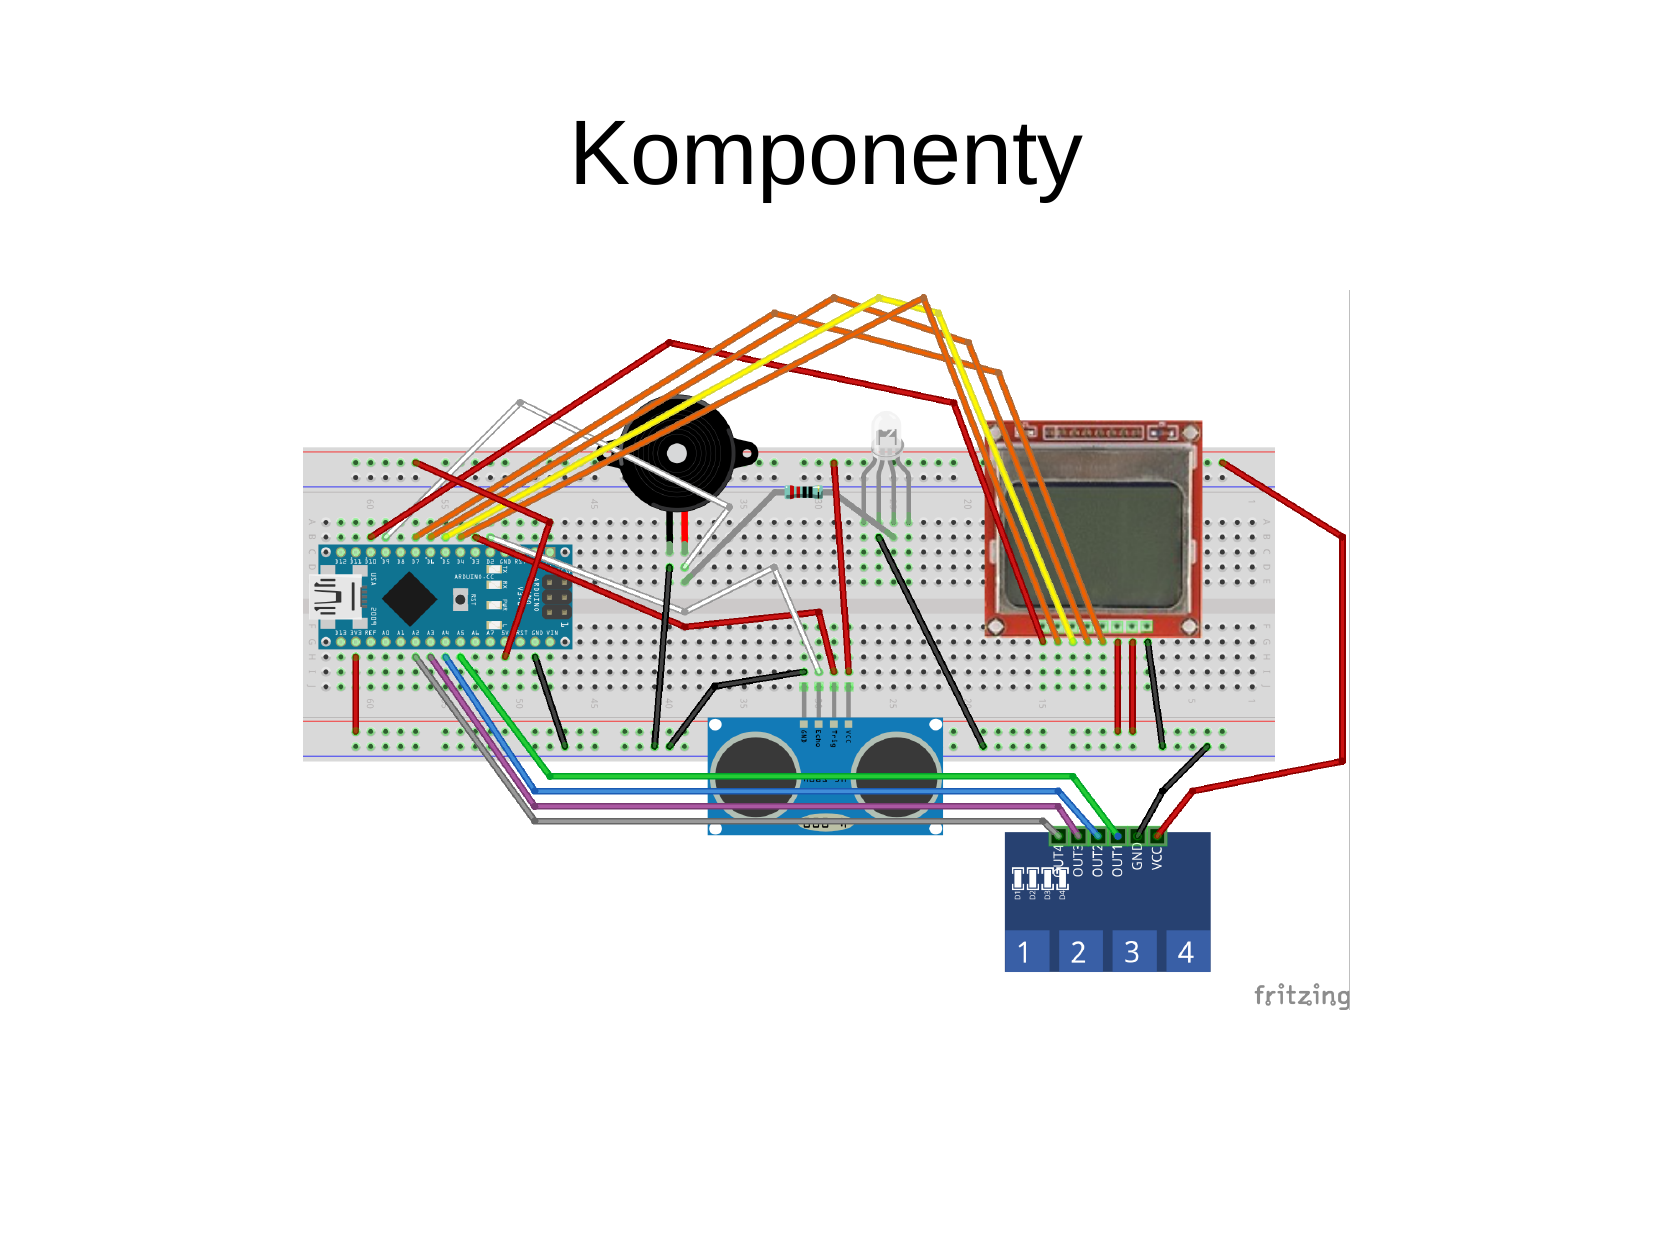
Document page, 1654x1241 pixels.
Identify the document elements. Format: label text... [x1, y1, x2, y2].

title Komponenty [82, 49, 1571, 257]
picture [303, 290, 1350, 1010]
